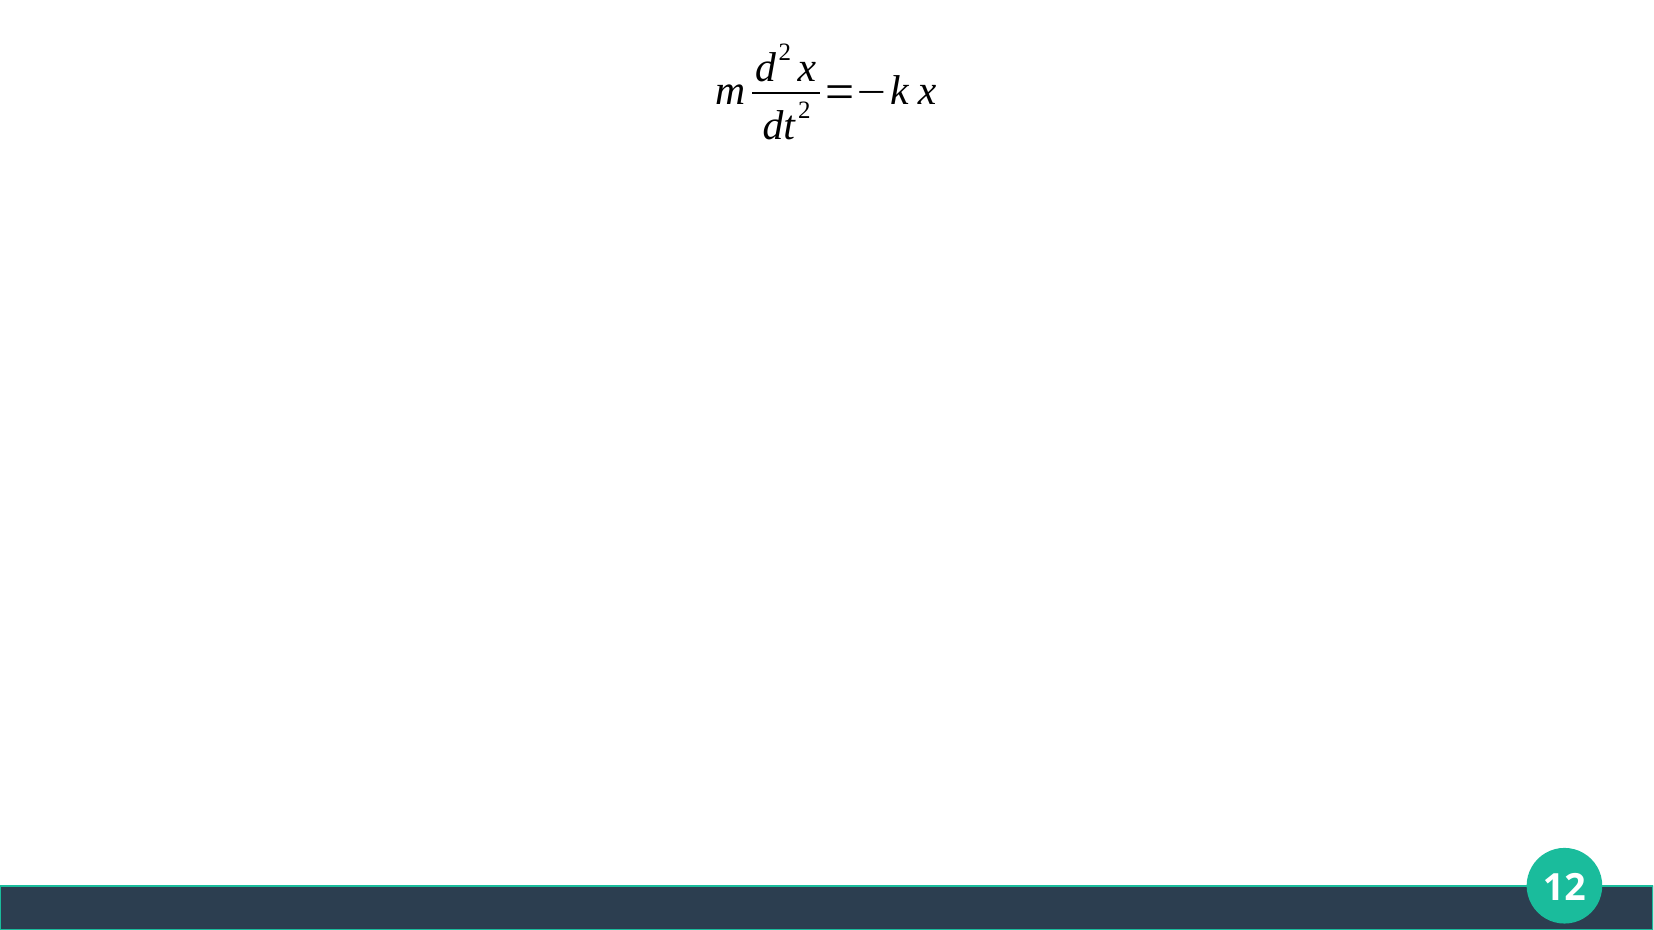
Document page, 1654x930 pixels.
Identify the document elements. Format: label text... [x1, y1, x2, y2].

chart [714, 37, 939, 149]
title How are they used in Physics? [58, 36, 1594, 156]
